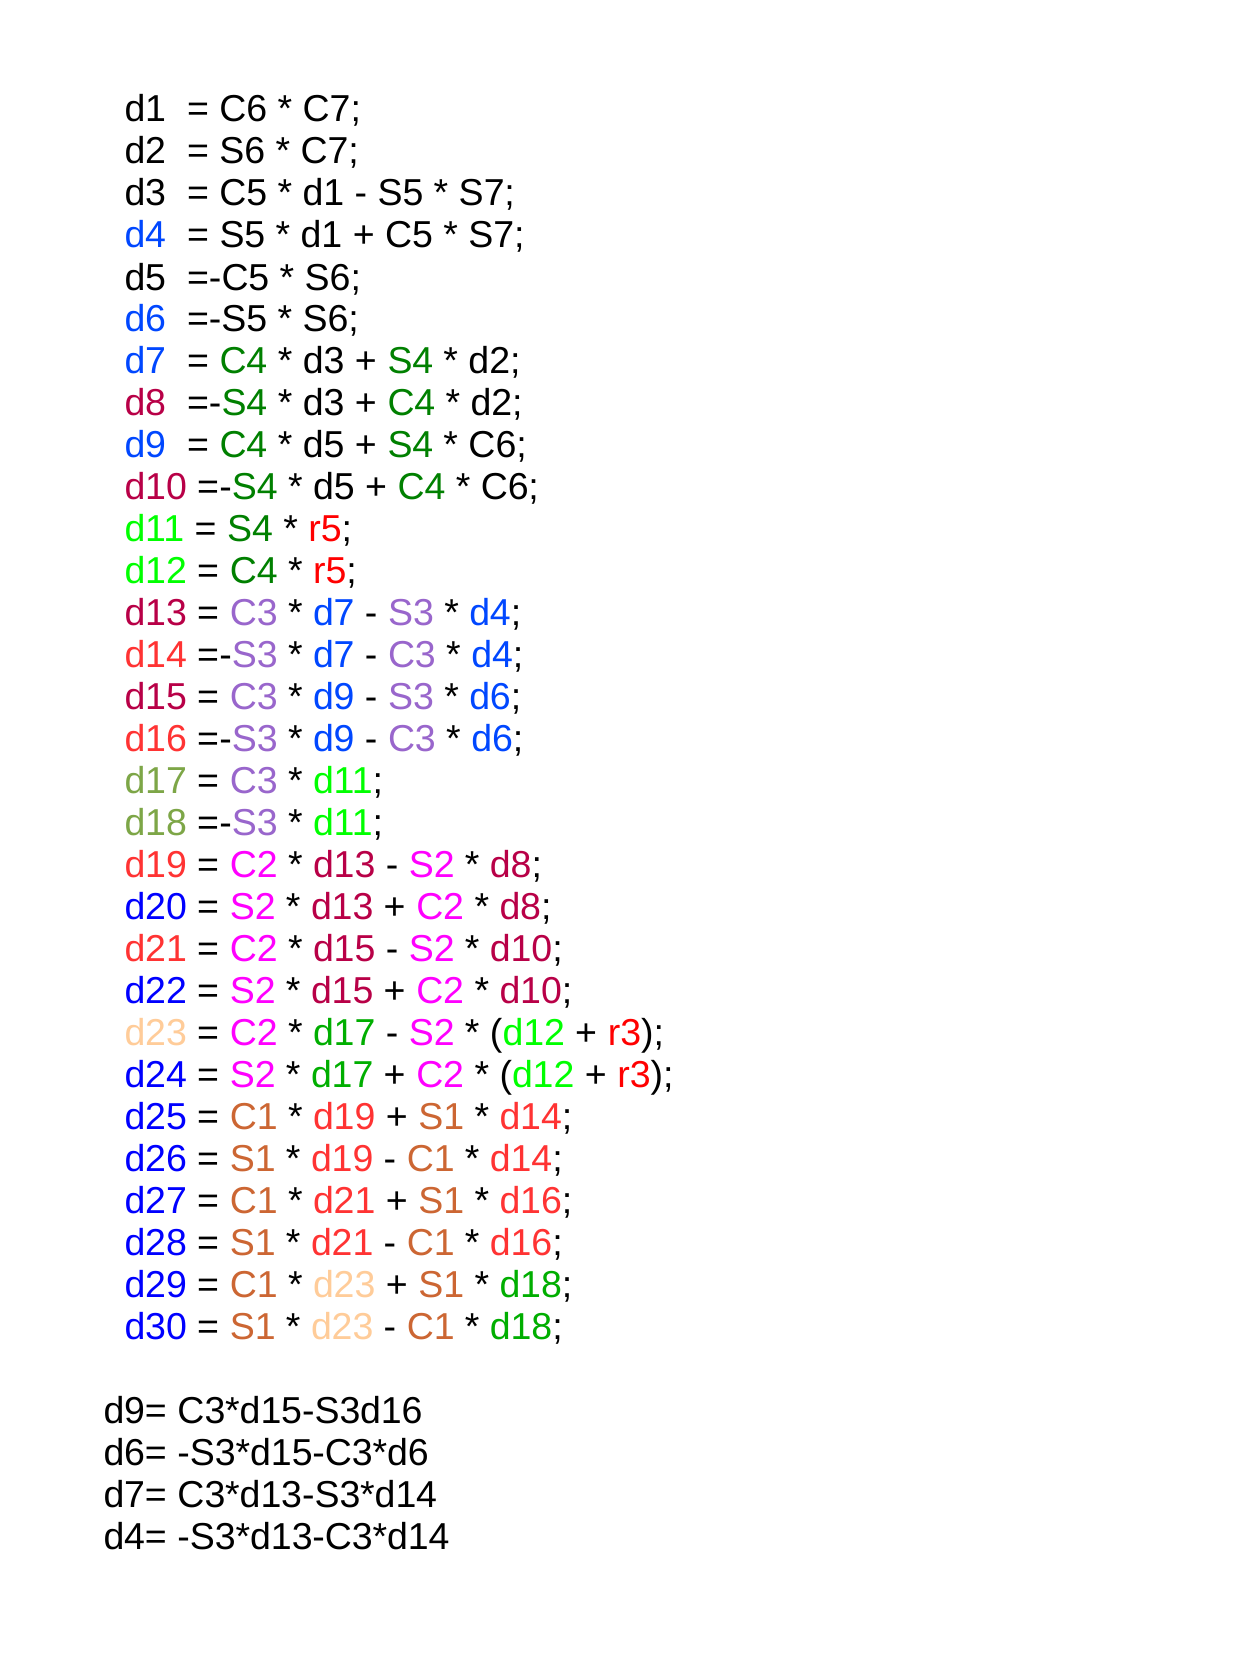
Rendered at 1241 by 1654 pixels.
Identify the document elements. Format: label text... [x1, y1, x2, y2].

text_box d1 = C6 * C7; d2 = S6 * C7; d3 = C5 * d1 - S5 * S7; d4 = S5 * d1 + C5 * S7; d5 =-C5 * S6; d6 =-S5 * S6; d7 = C4 * d3 + S4 * d2; d8 =-S4 * d3 + C4 * d2; d9 = C4 * d5 + S4 * C6; d10 =-S4 * d5 + C4 * C6; d11 = S4 * r5; d12 = C4 * r5; d13 = C3 * d7 - S3 * d4; d14 =-S3 * d7 - C3 * d4; d15 = C3 * d9 - S3 * d6; d16 =-S3 * d9 - C3 * d6; d17 = C3 * d11; d18 =-S3 * d11; d19 = C2 * d13 - S2 * d8; d20 = S2 * d13 + C2 * d8; d21 = C2 * d15 - S2 * d10; d22 = S2 * d15 + C2 * d10; d23 = C2 * d17 - S2 * (d12 + r3); d24 = S2 * d17 + C2 * (d12 + r3); d25 = C1 * d19 + S1 * d14; d26 = S1 * d19 - C1 * d14; d27 = C1 * d21 + S1 * d16; d28 = S1 * d21 - C1 * d16; d29 = C1 * d23 + S1 * d18; d30 = S1 * d23 - C1 * d18; d9= C3*d15-S3d16 d6= -S3*d15-C3*d6 d7= C3*d13-S3*d14 d4= -S3*d13-C3*d14 [88, 80, 1153, 1607]
